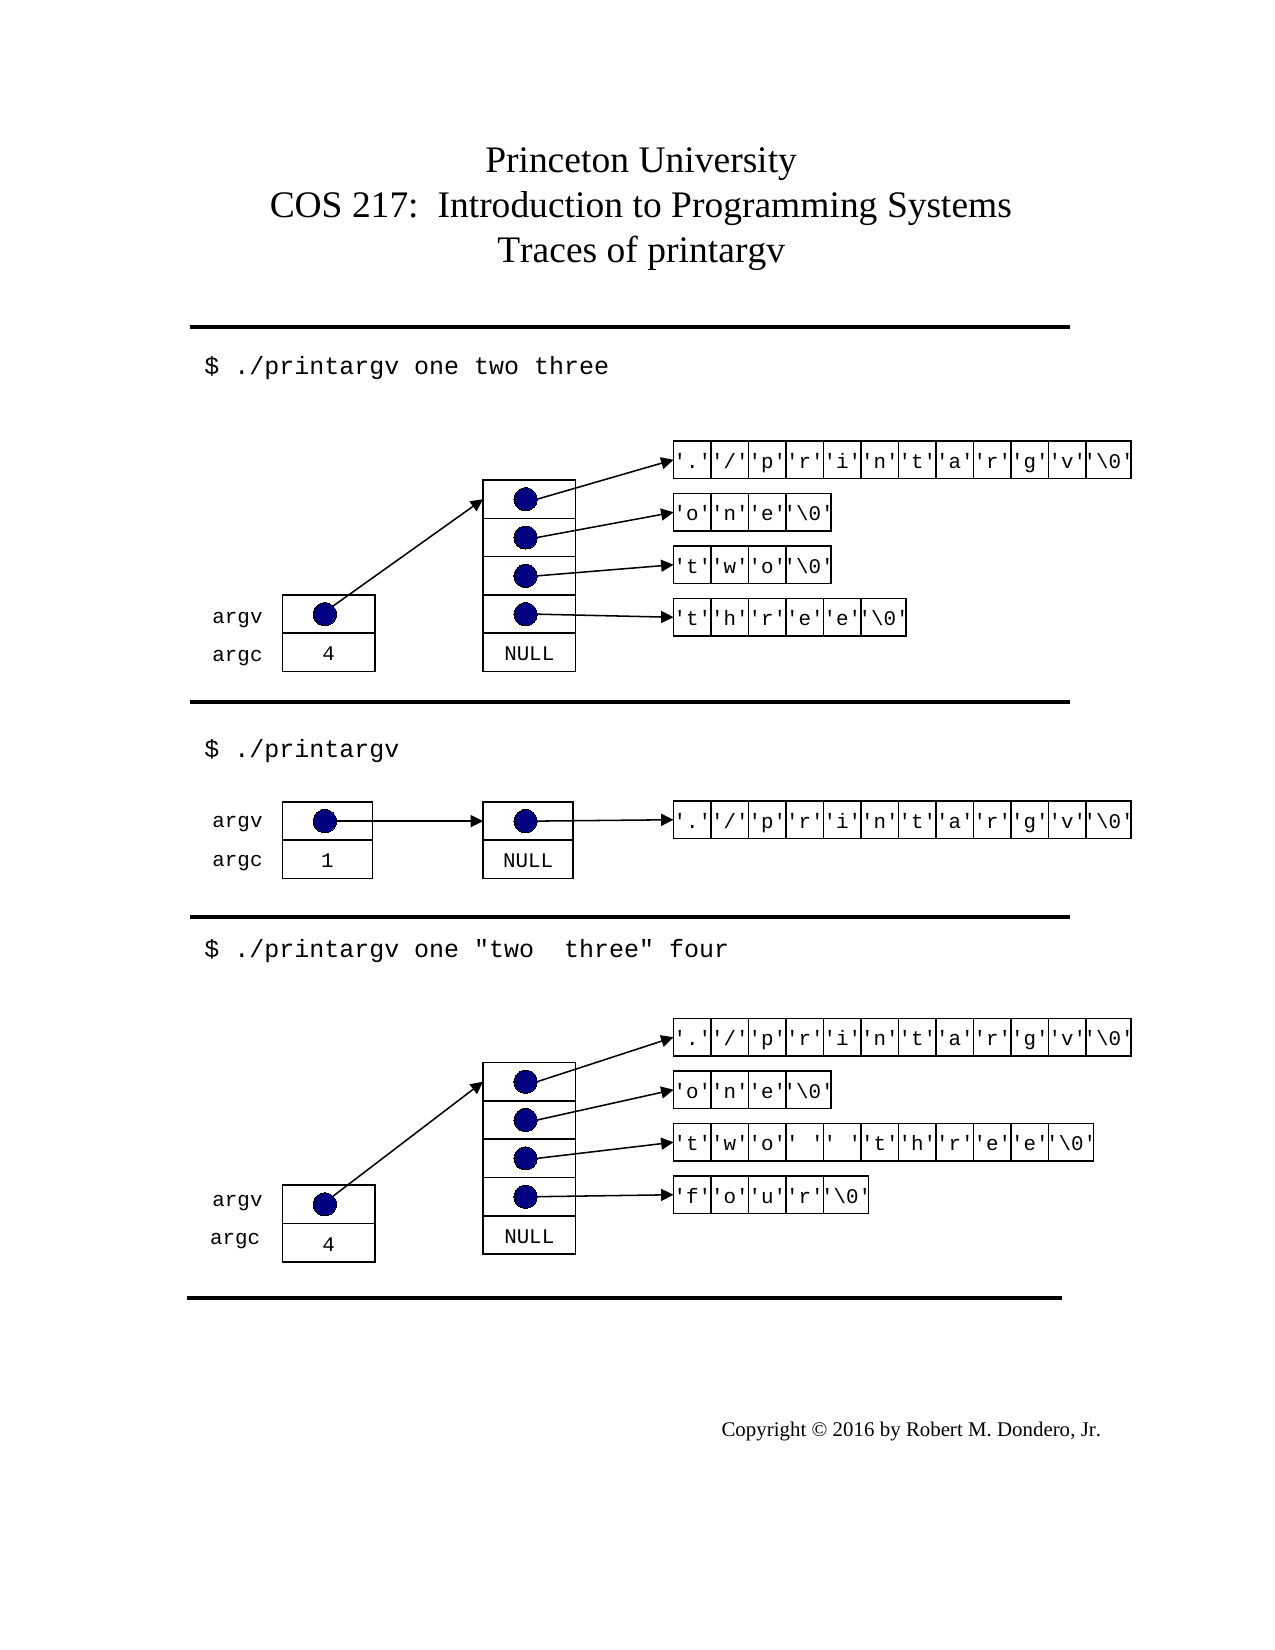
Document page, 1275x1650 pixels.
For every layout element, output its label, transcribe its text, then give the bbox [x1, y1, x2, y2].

text_box 'v' [1048, 1018, 1086, 1056]
text_box 'h' [898, 1123, 935, 1161]
text_box 'r' [785, 1018, 823, 1056]
text_box [513, 1185, 538, 1209]
text_box 'o' [673, 493, 710, 531]
text_box '\0' [861, 598, 907, 636]
text_box 'e' [823, 598, 861, 636]
text_box 4 [282, 1224, 375, 1262]
text_box 'n' [710, 1070, 748, 1109]
text_box $ ./printargv one two three [189, 342, 661, 388]
text_box Copyright © 2016 by Robert M. Dondero, Jr. [706, 1407, 1147, 1448]
text_box '/' [710, 1018, 748, 1056]
text_box '\0' [1086, 800, 1132, 839]
text_box [513, 602, 538, 626]
text_box '\0' [1086, 1018, 1132, 1056]
text_box 4 [282, 634, 375, 672]
text_box 'f' [673, 1175, 710, 1214]
text_box argc [193, 837, 278, 879]
text_box '.' [673, 440, 710, 479]
text_box 'a' [935, 800, 973, 839]
text_box NULL [483, 841, 574, 879]
text_box argc [193, 633, 278, 674]
text_box [513, 809, 538, 833]
text_box 'o' [710, 1175, 748, 1214]
text_box 'r' [973, 440, 1010, 479]
text_box [313, 602, 337, 626]
text_box 't' [673, 1123, 710, 1161]
text_box 'e' [973, 1123, 1010, 1161]
text_box NULL [483, 1215, 576, 1255]
text_box 'i' [823, 800, 860, 839]
text_box 'e' [785, 598, 823, 636]
text_box 'g' [1010, 440, 1048, 479]
text_box 'w' [710, 1123, 748, 1161]
text_box 'p' [748, 440, 785, 479]
text_box 'n' [710, 493, 748, 531]
text_box 'a' [935, 1018, 973, 1056]
text_box ' ' [823, 1123, 860, 1161]
text_box '\0' [786, 493, 832, 531]
text_box [513, 1070, 538, 1094]
text_box 't' [898, 800, 935, 839]
text_box argv [193, 595, 278, 633]
text_box 'n' [860, 800, 898, 839]
text_box 'r' [973, 1018, 1010, 1056]
text_box 'o' [748, 545, 786, 584]
text_box Princeton University COS 217: Introduction to Programming Systems Traces of printargv [212, 127, 1070, 278]
text_box 'v' [1048, 800, 1086, 839]
text_box $ ./printargv one "two three" four [189, 924, 772, 971]
text_box 'r' [785, 440, 823, 479]
text_box 'g' [1010, 1018, 1048, 1056]
text_box 'r' [785, 1175, 823, 1214]
text_box '/' [710, 800, 748, 839]
text_box 't' [673, 545, 710, 584]
text_box argv [193, 1177, 278, 1219]
text_box 'r' [935, 1123, 973, 1161]
text_box [513, 526, 538, 550]
text_box 'g' [1010, 800, 1048, 839]
text_box 'p' [748, 1018, 785, 1056]
text_box 'v' [1048, 440, 1086, 479]
text_box 't' [898, 1018, 935, 1056]
text_box 'n' [860, 1018, 898, 1056]
text_box 'e' [748, 493, 786, 531]
text_box [313, 809, 337, 833]
text_box '.' [673, 1018, 710, 1056]
text_box 't' [673, 598, 710, 636]
text_box '\0' [786, 545, 832, 584]
text_box '\0' [823, 1175, 869, 1214]
text_box [513, 1108, 538, 1132]
text_box $ ./printargv [189, 725, 427, 771]
text_box 'r' [748, 598, 785, 636]
text_box '\0' [1086, 440, 1132, 479]
text_box 'p' [748, 800, 785, 839]
text_box argv [193, 799, 278, 837]
text_box 'r' [785, 800, 823, 839]
text_box '/' [710, 440, 748, 479]
text_box 't' [860, 1123, 898, 1161]
text_box 'i' [823, 440, 860, 479]
text_box 'w' [710, 545, 748, 584]
text_box 'h' [710, 598, 748, 636]
text_box 'i' [823, 1018, 860, 1056]
text_box 'o' [748, 1123, 785, 1161]
text_box 't' [898, 440, 935, 479]
text_box '\0' [1048, 1123, 1094, 1161]
text_box [513, 487, 538, 511]
text_box 'e' [748, 1070, 786, 1109]
text_box '.' [673, 800, 710, 839]
text_box [313, 1192, 337, 1216]
text_box [513, 1146, 537, 1170]
text_box ' ' [785, 1123, 823, 1161]
text_box argc [193, 1215, 275, 1257]
text_box 'n' [860, 440, 898, 479]
text_box 'r' [973, 800, 1010, 839]
text_box 'e' [1010, 1123, 1048, 1161]
text_box [513, 564, 538, 588]
text_box 'u' [748, 1175, 785, 1214]
text_box 'o' [673, 1070, 710, 1109]
text_box 'a' [935, 440, 973, 479]
text_box '\0' [786, 1070, 832, 1109]
text_box 1 [282, 841, 373, 879]
text_box NULL [483, 633, 576, 672]
